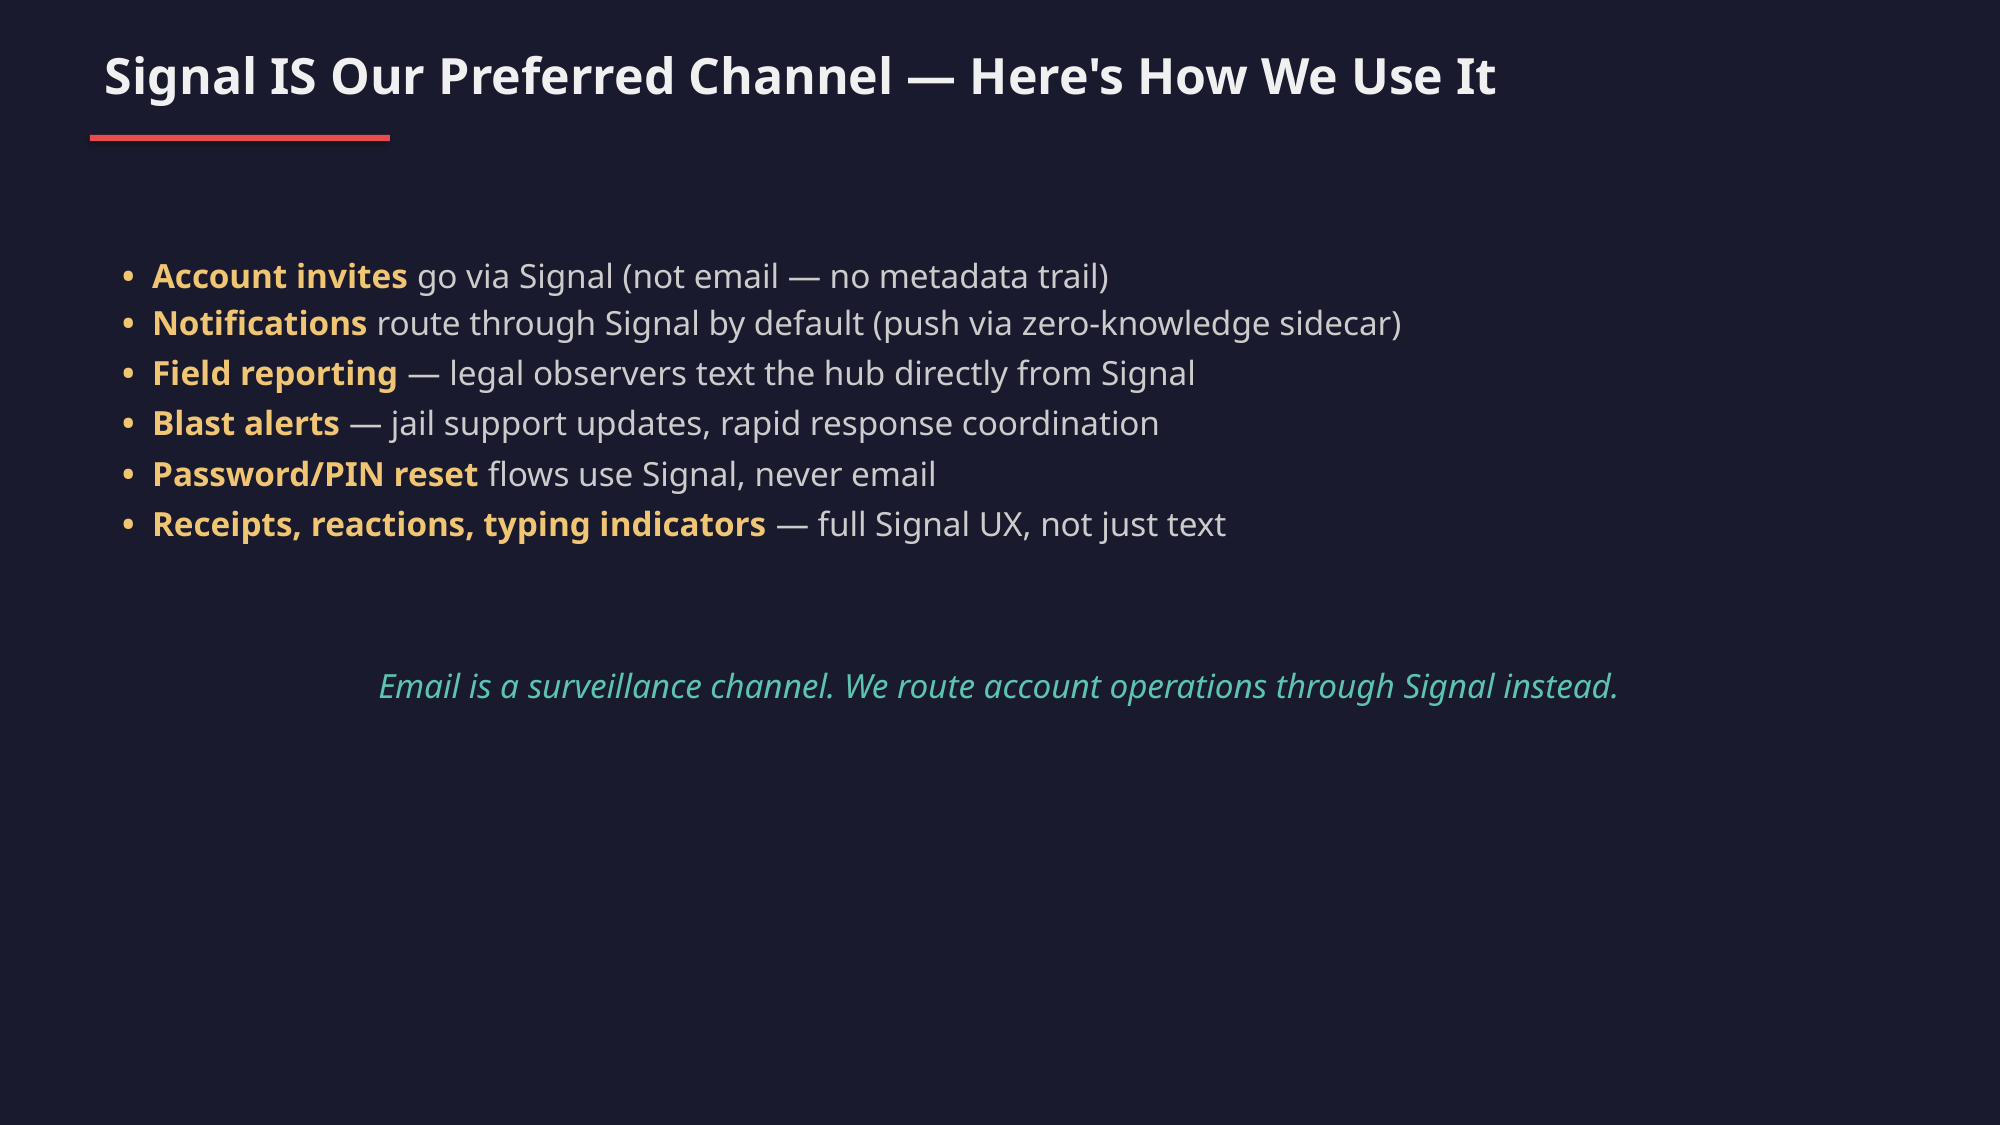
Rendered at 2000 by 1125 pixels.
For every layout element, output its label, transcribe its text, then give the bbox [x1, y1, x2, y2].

text_box [89, 134, 390, 142]
text_box Signal IS Our Preferred Channel — Here's How We Use It [89, 37, 1910, 113]
text_box • Account invites go via Signal (not email — no metadata trail) • Notifications route through Signal by default (push via zero-knowledge sidecar) • Field reporting — legal observers text the hub directly from Signal • Blast alerts — jail support updates, rapid response coordination • Password/PIN reset flows use Signal, never email • Receipts, reactions, typing indicators — full Signal UX, not just text Email is a surveillance channel. We route account operations through Signal instead. [89, 248, 1910, 713]
